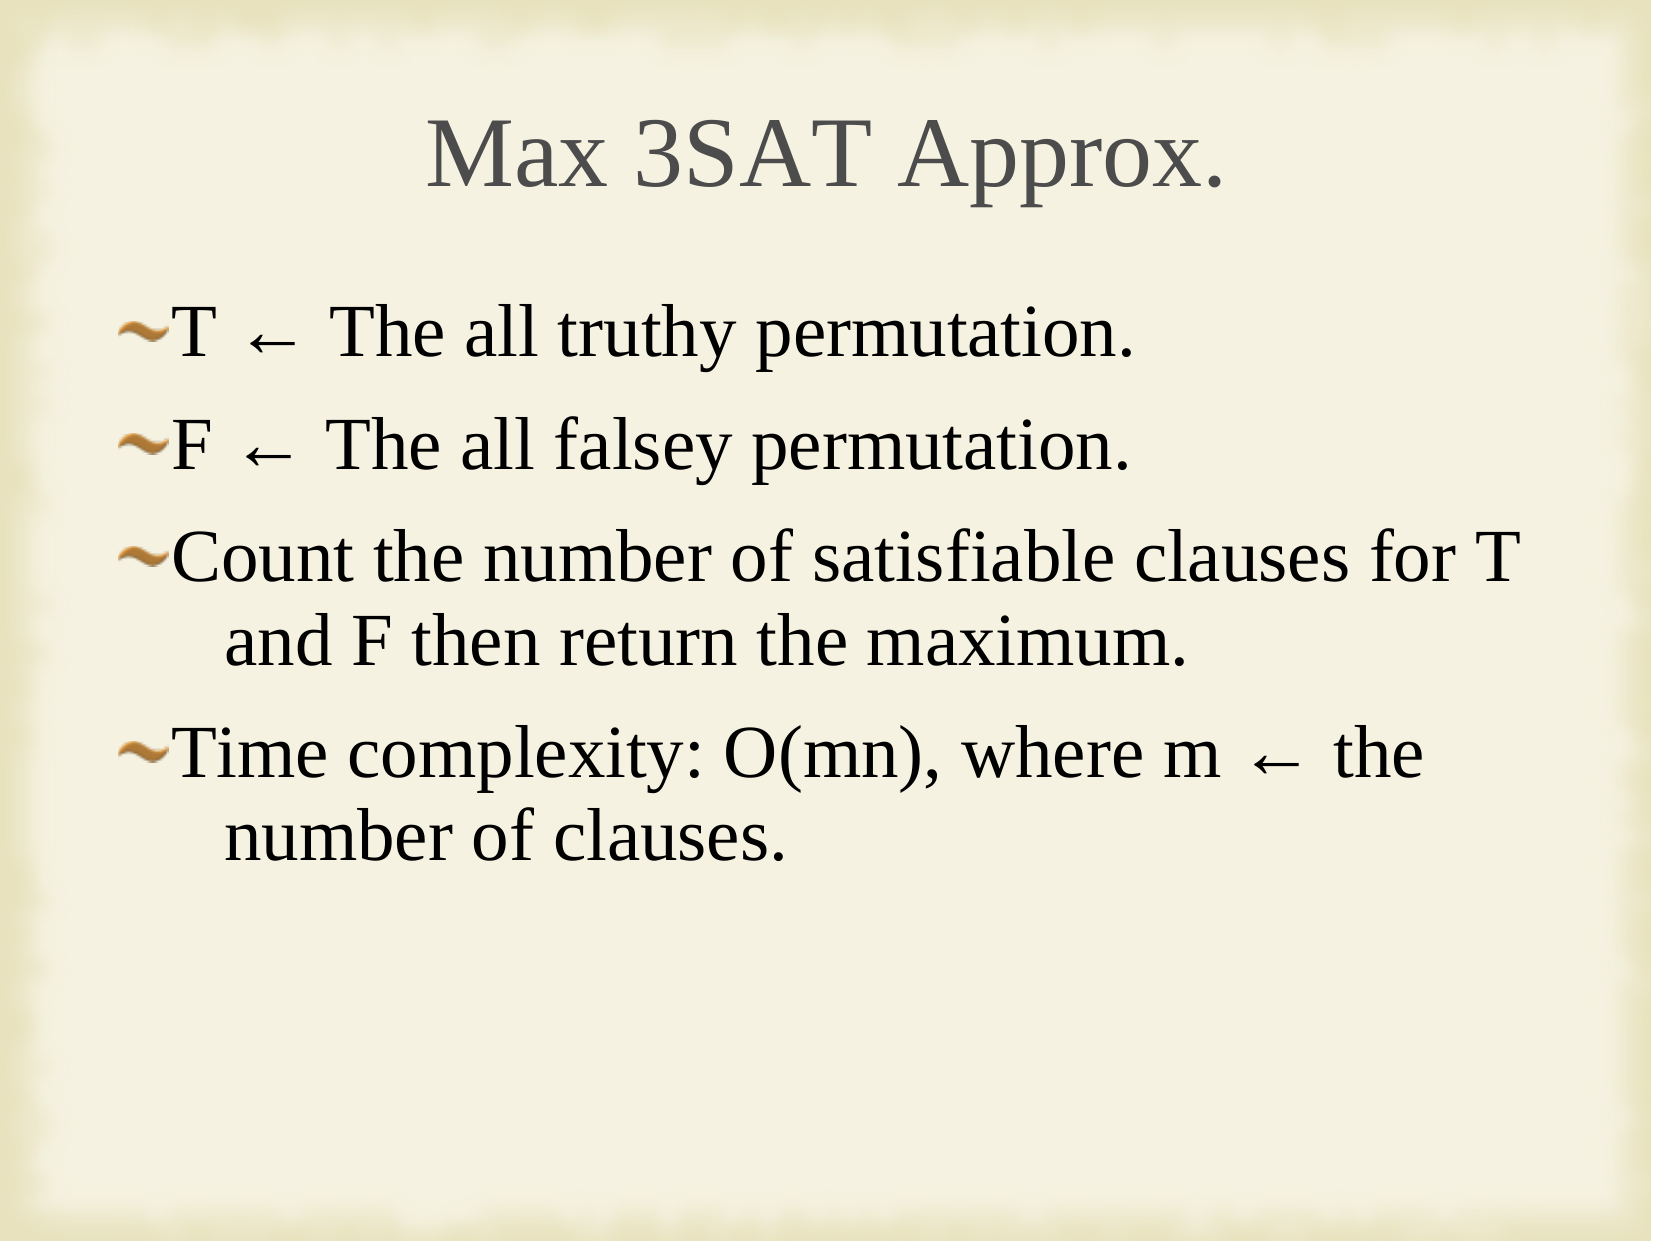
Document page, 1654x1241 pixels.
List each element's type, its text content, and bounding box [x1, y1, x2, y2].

title Max 3SAT Approx. [82, 49, 1571, 257]
picture [0, 0, 1651, 1241]
list T ← The all truthy permutation. F ← The all falsey permutation. Count the number of satisfiable clauses for T and F then return the maximum. Time complexity: O(mn), where m ← the number of clauses. [82, 290, 1571, 1109]
